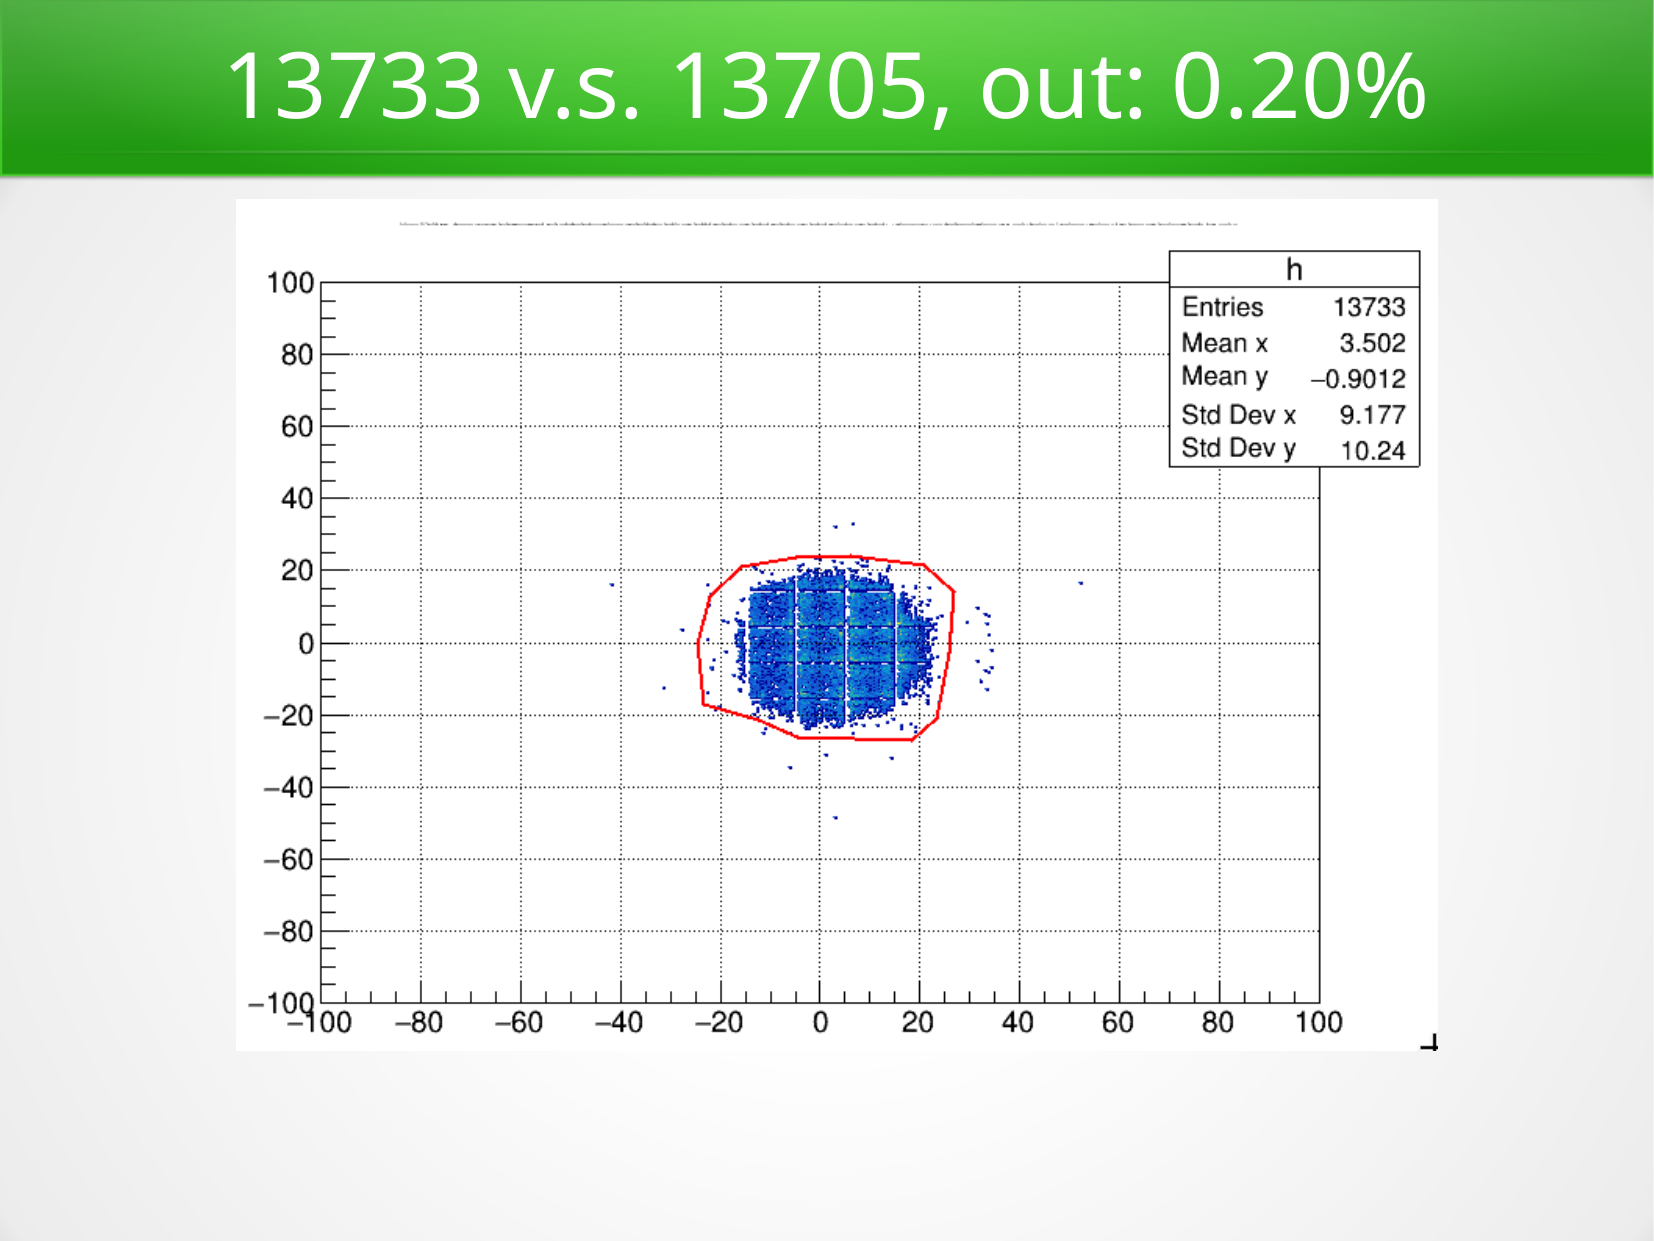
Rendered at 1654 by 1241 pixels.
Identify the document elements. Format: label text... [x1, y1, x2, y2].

title 13733 v.s. 13705, out: 0.20% [82, 11, 1571, 154]
picture [0, 0, 1654, 1241]
